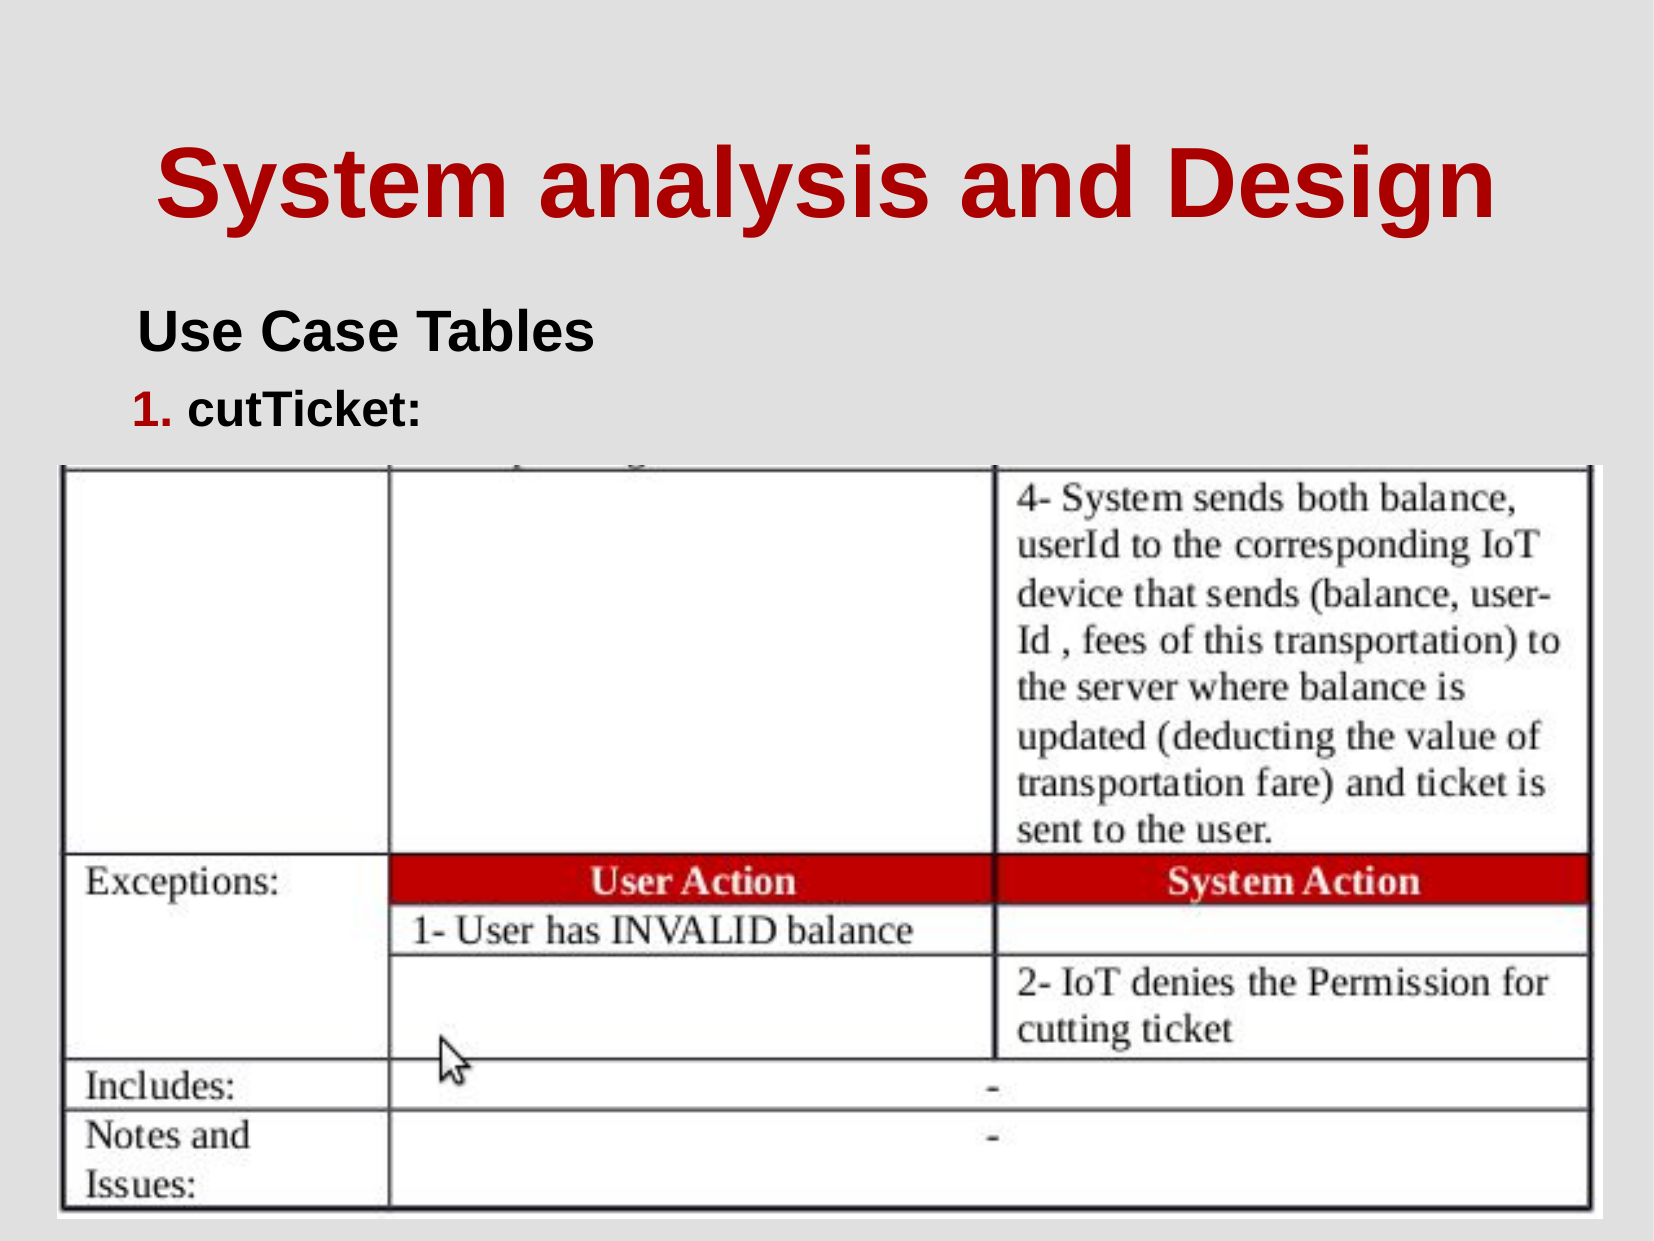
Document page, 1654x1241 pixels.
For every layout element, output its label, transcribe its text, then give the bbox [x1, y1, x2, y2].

text_box 1. cutTicket: [116, 373, 897, 454]
picture [0, 0, 1654, 1241]
text_box Use Case Tables [122, 290, 903, 371]
text_box System analysis and Design [140, 120, 1514, 247]
